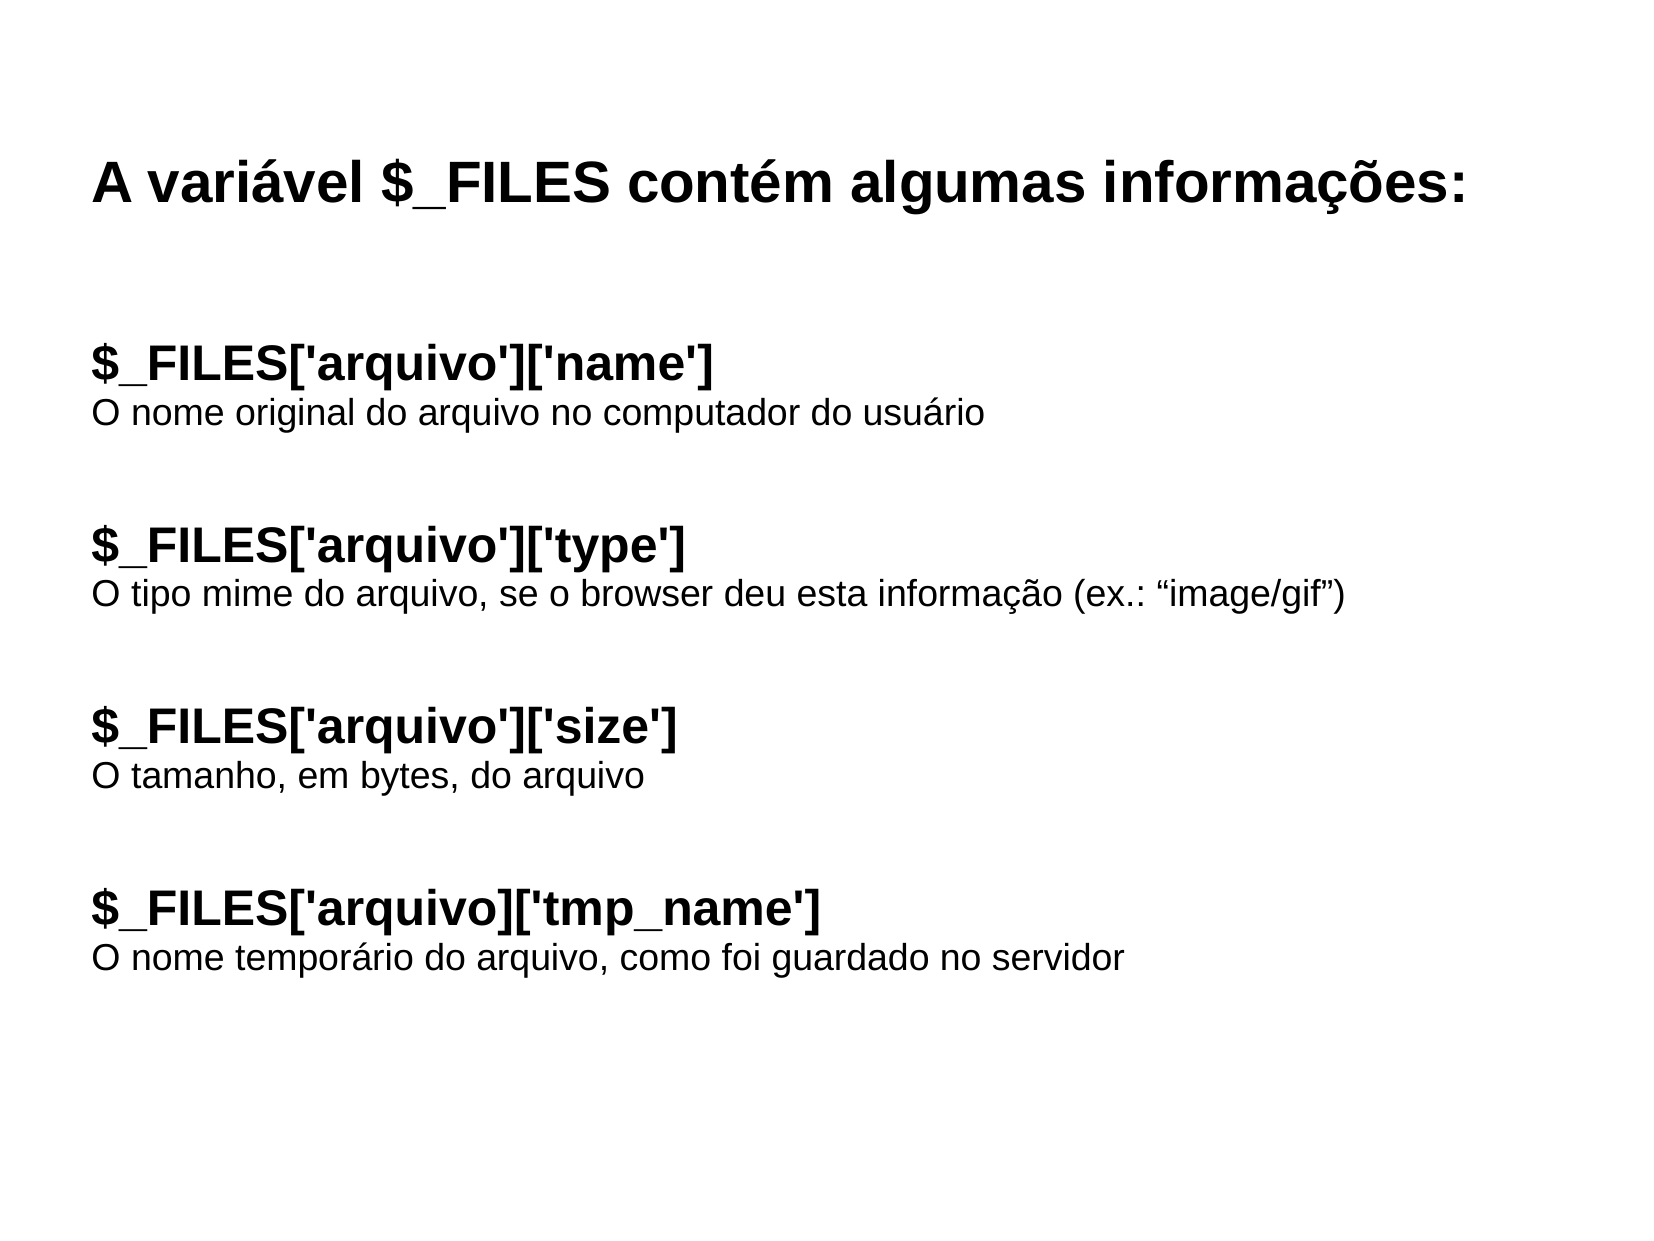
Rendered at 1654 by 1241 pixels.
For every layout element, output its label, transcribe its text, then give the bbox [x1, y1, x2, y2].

text_box A variável $_FILES contém algumas informações: $_FILES['arquivo']['name'] O nome original do arquivo no computador do usuário $_FILES['arquivo']['type'] O tipo mime do arquivo, se o browser deu esta informação (ex.: “image/gif”) $_FILES['arquivo']['size'] O tamanho, em bytes, do arquivo $_FILES['arquivo]['tmp_name'] O nome temporário do arquivo, como foi guardado no servidor [76, 142, 1565, 1028]
